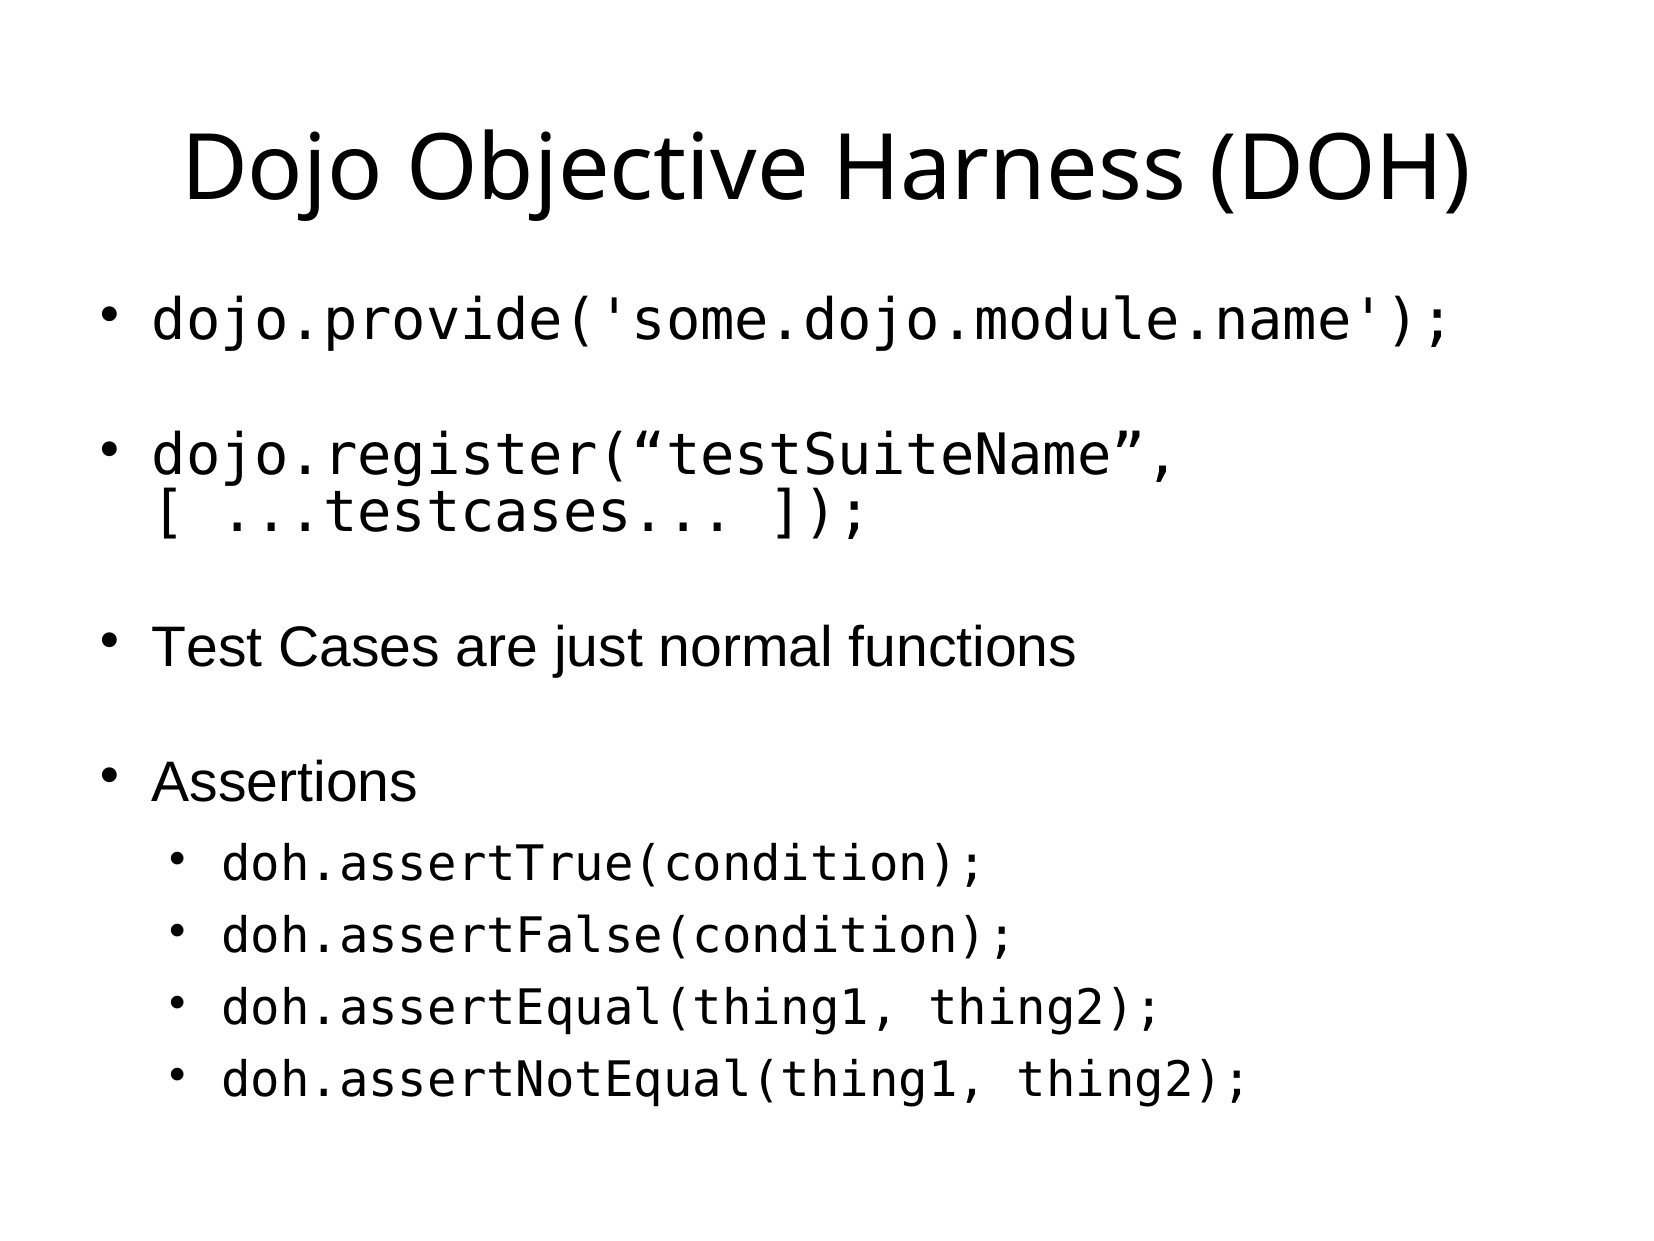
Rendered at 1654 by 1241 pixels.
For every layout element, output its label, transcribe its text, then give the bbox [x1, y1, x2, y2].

list dojo.provide('some.dojo.module.name'); dojo.register(“testSuiteName”, [ ...testcases... ]); Test Cases are just normal functions Assertions doh.assertTrue(condition); doh.assertFalse(condition); doh.assertEqual(thing1, thing2); doh.assertNotEqual(thing1, thing2); [82, 290, 1571, 1109]
title Dojo Objective Harness (DOH) [59, 56, 1595, 249]
